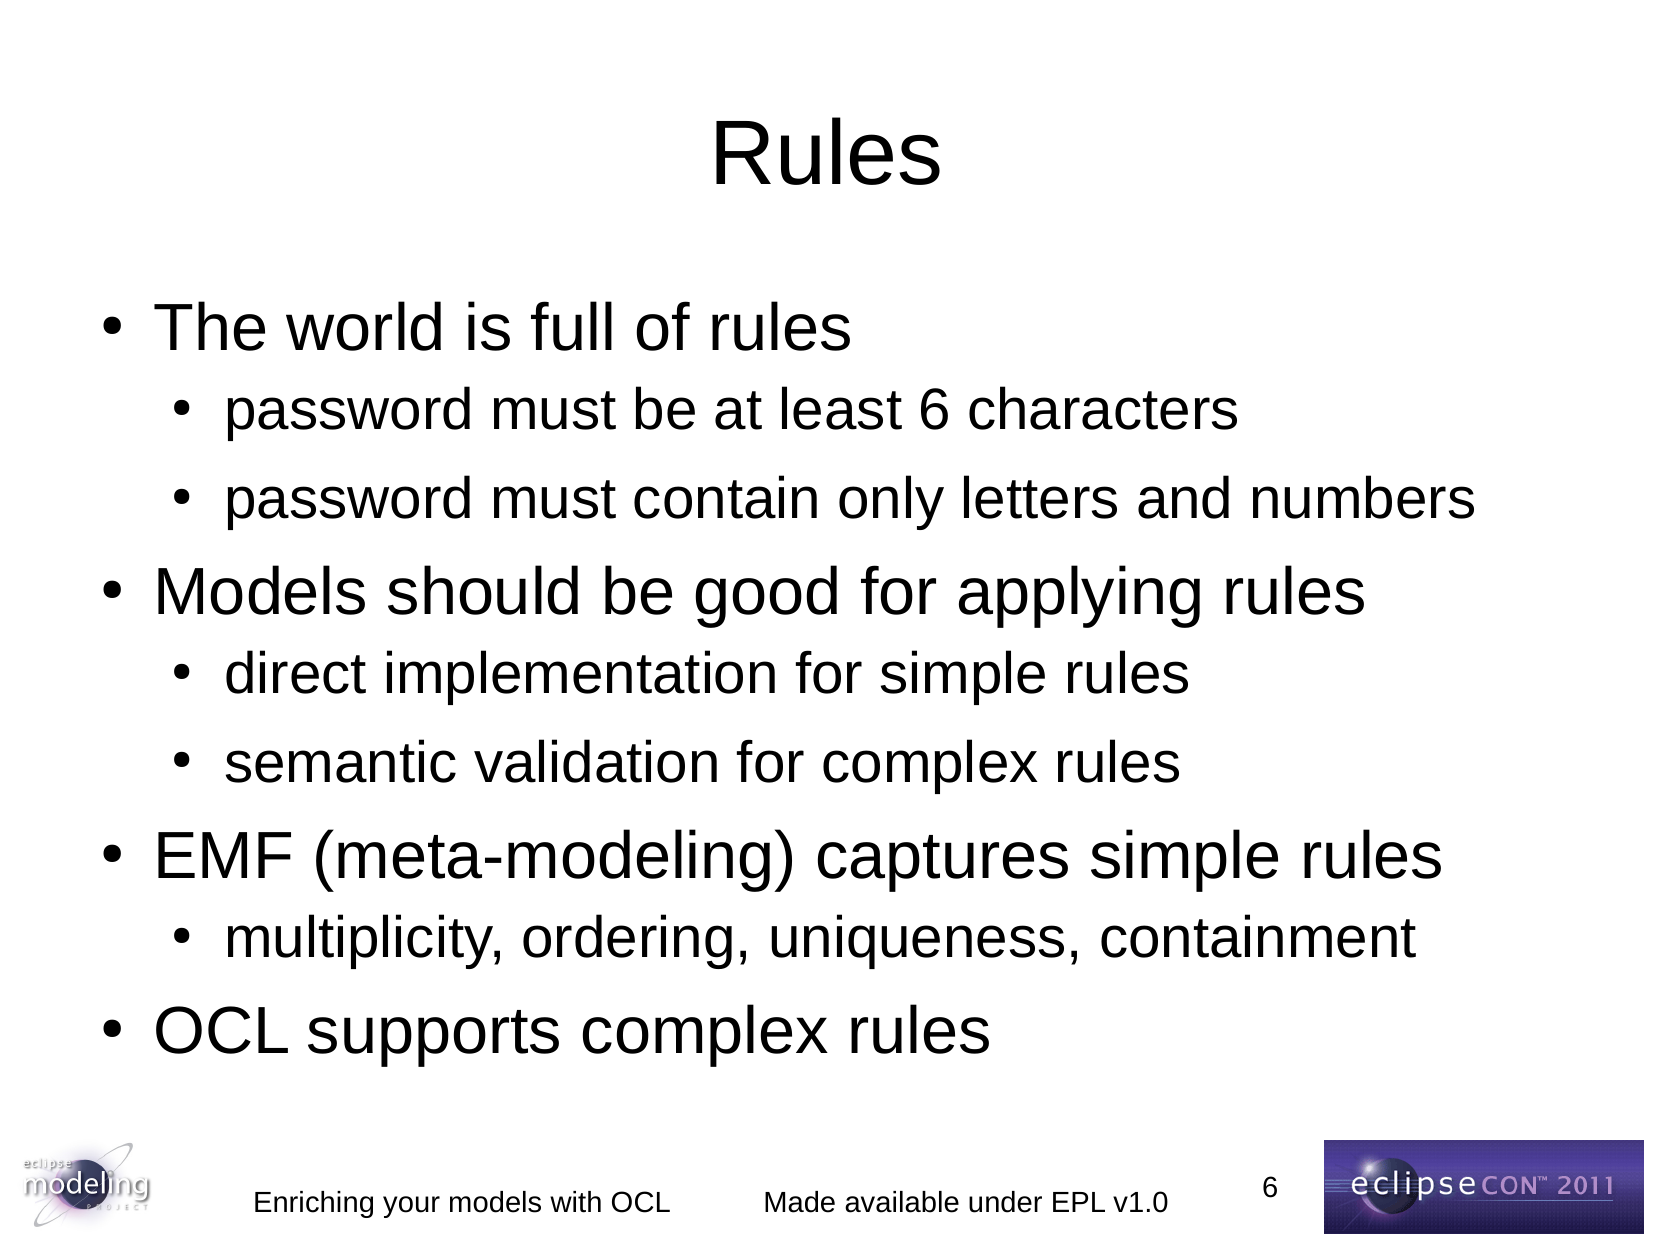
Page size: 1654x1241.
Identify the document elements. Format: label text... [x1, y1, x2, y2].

list The world is full of rules password must be at least 6 characters password must contain only letters and numbers Models should be good for applying rules direct implementation for simple rules semantic validation for complex rules EMF (meta-modeling) captures simple rules multiplicity, ordering, uniqueness, containment OCL supports complex rules [82, 290, 1571, 1094]
picture [1324, 1140, 1644, 1234]
picture [9, 1136, 156, 1235]
title Rules [82, 56, 1571, 250]
